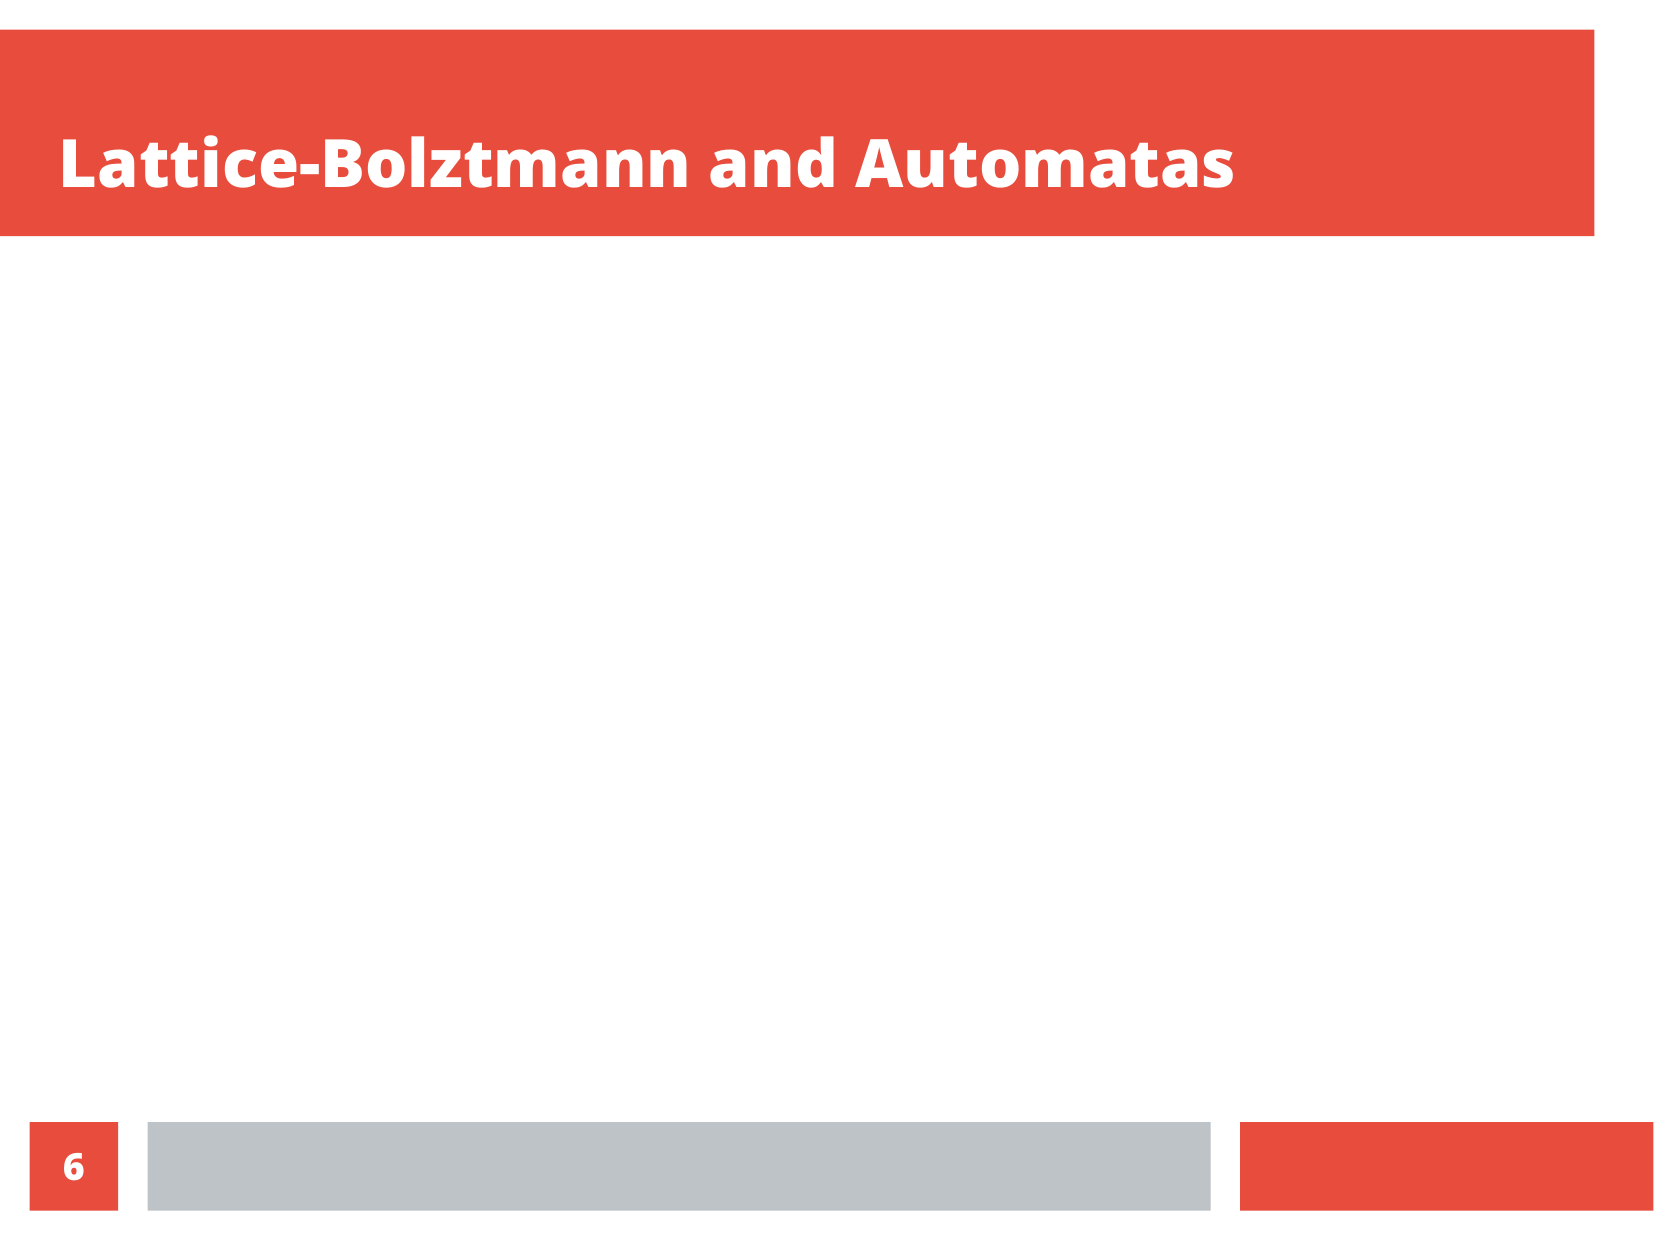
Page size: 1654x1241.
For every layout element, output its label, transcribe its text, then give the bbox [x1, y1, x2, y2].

title Lattice-Bolztmann and Automatas [59, 59, 1595, 207]
